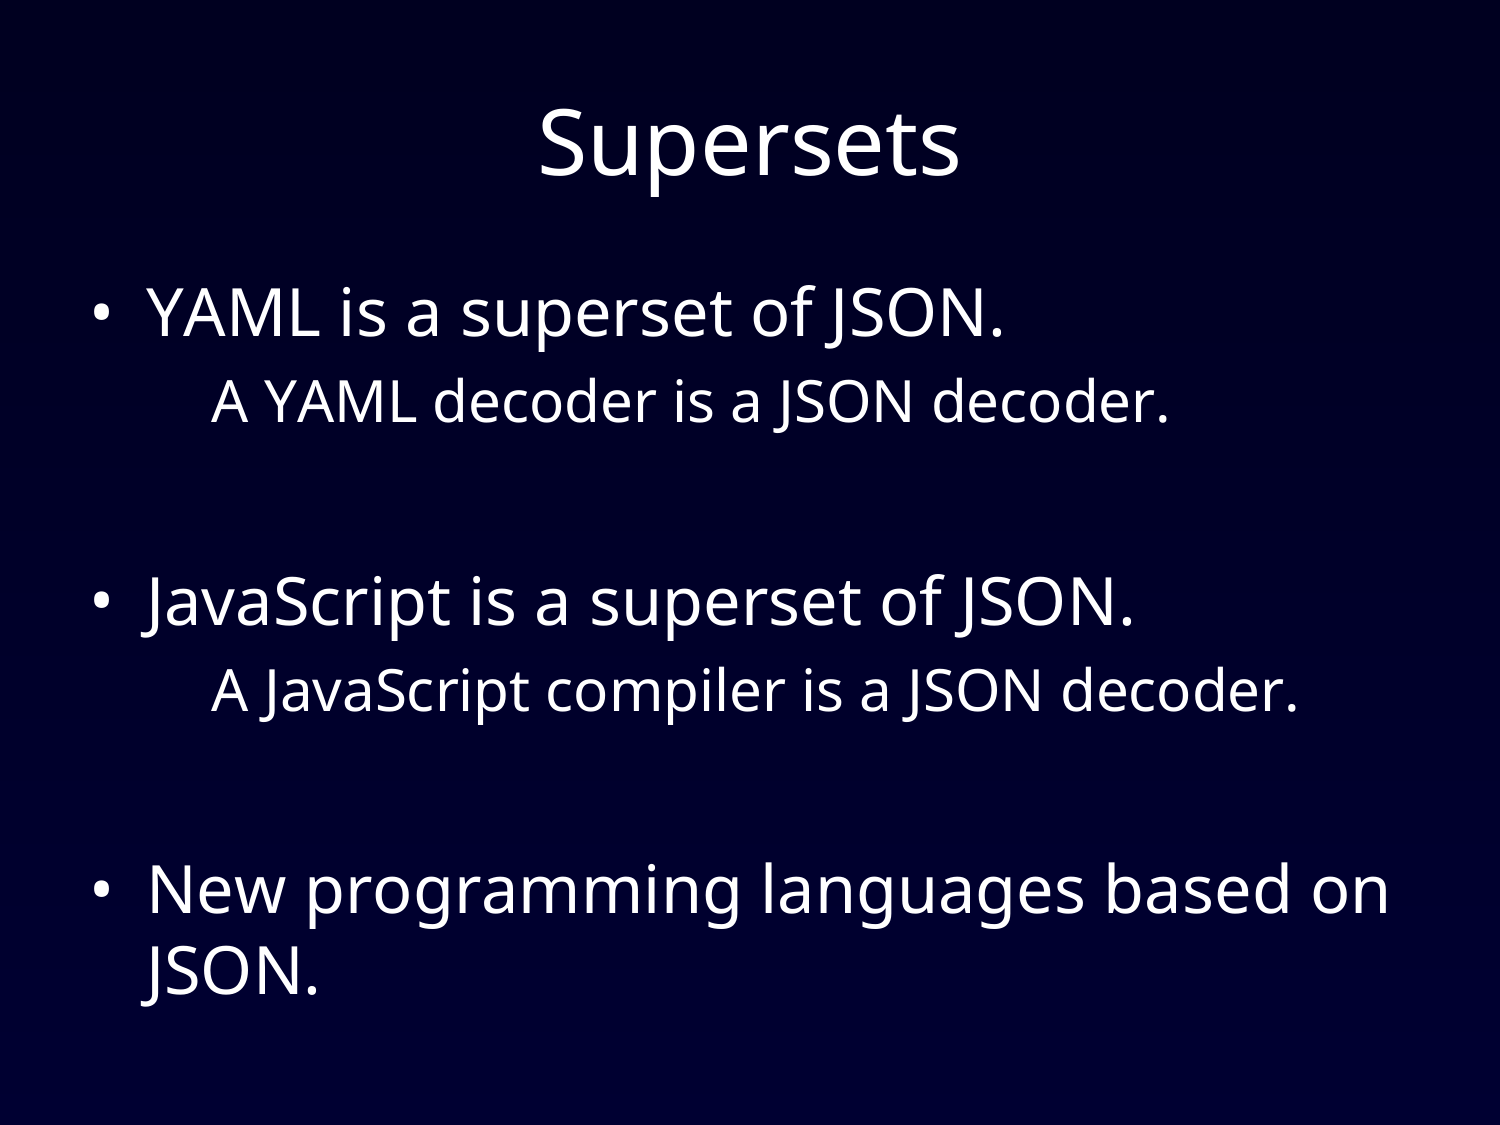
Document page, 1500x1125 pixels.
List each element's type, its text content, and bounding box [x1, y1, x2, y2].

title Supersets [75, 45, 1426, 233]
list YAML is a superset of JSON. A YAML decoder is a JSON decoder. JavaScript is a superset of JSON. A JavaScript compiler is a JSON decoder. New programming languages based on JSON. [75, 262, 1426, 1101]
